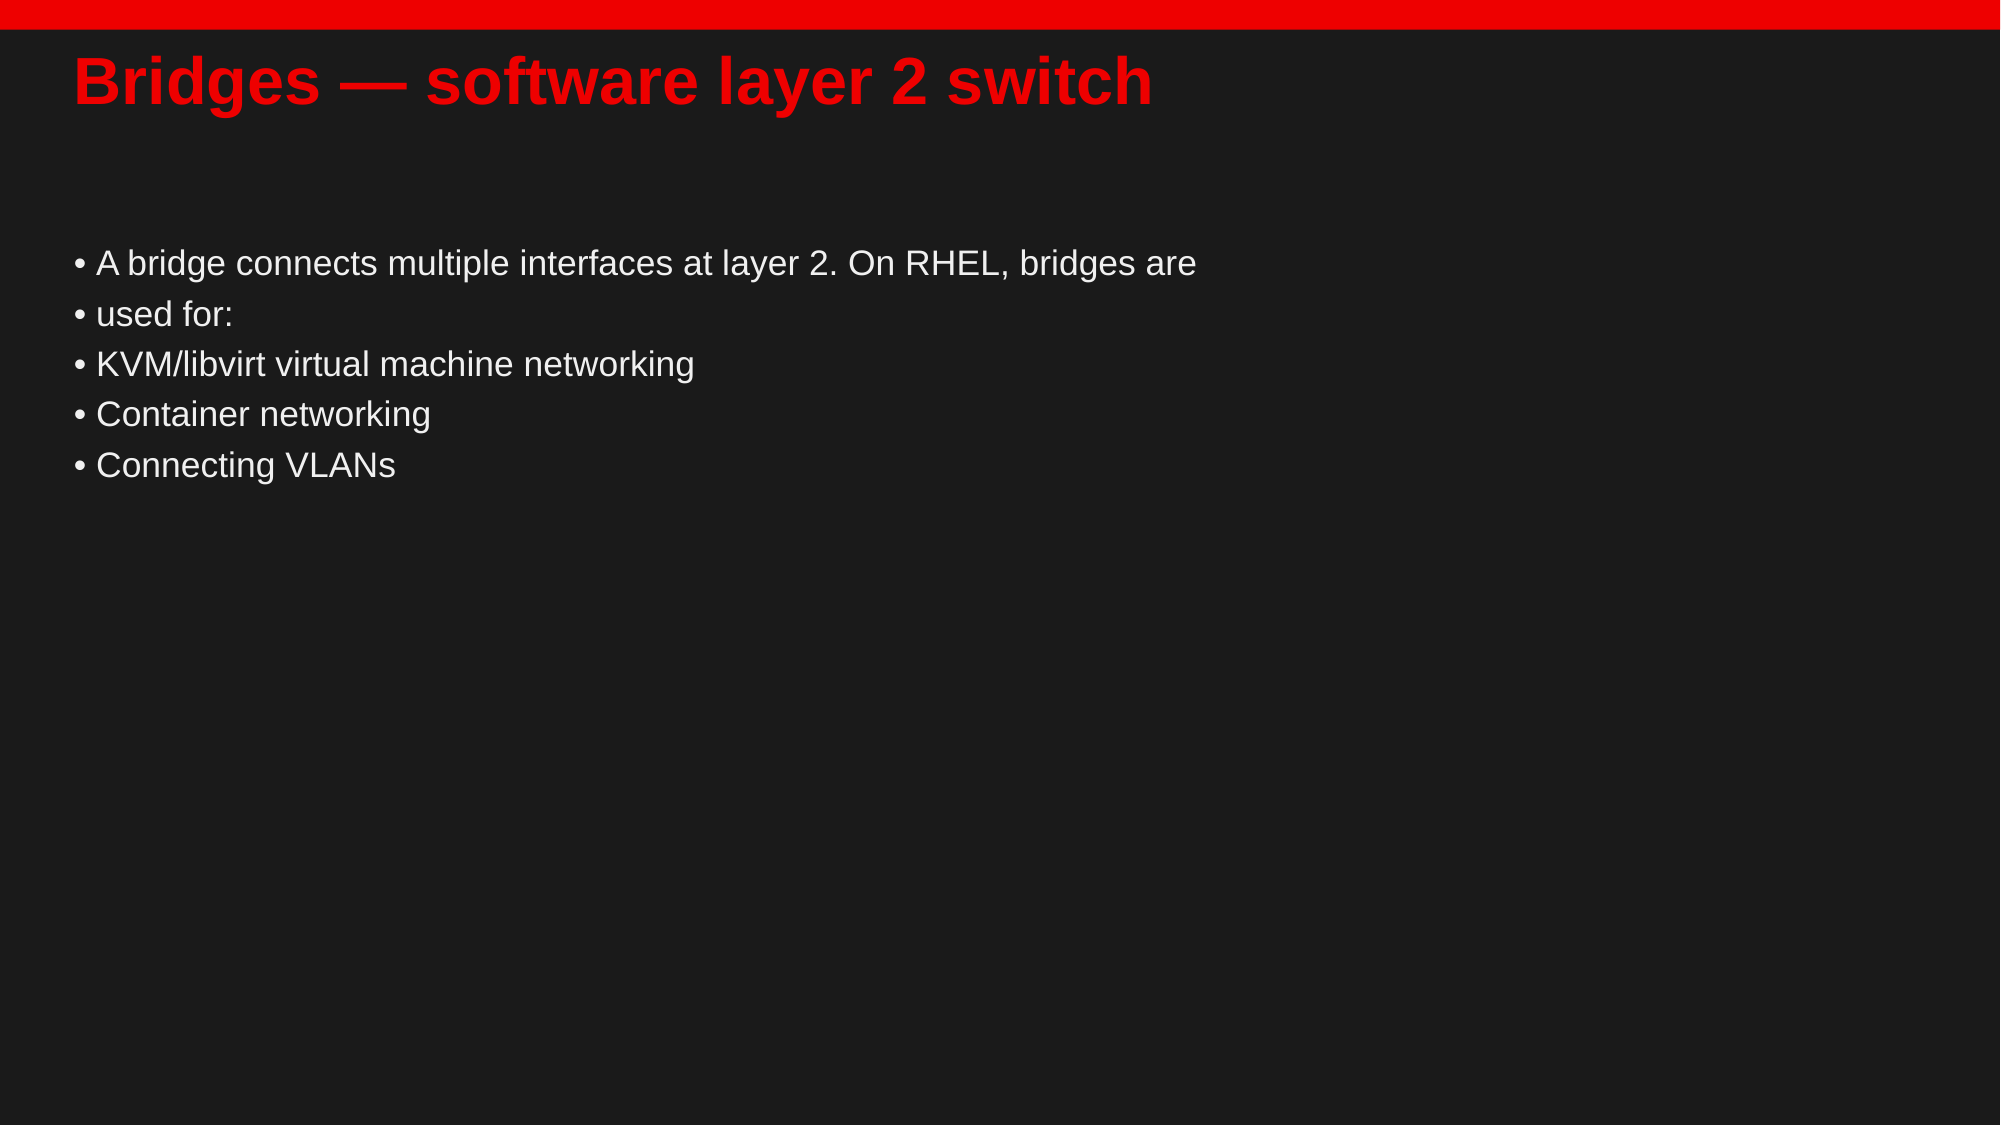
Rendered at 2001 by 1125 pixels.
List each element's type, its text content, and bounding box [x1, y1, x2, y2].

text_box • A bridge connects multiple interfaces at layer 2. On RHEL, bridges are • used for: • KVM/libvirt virtual machine networking • Container networking • Connecting VLANs [59, 236, 1942, 1037]
text_box [0, 0, 2001, 30]
text_box Bridges — software layer 2 switch [59, 36, 1942, 208]
